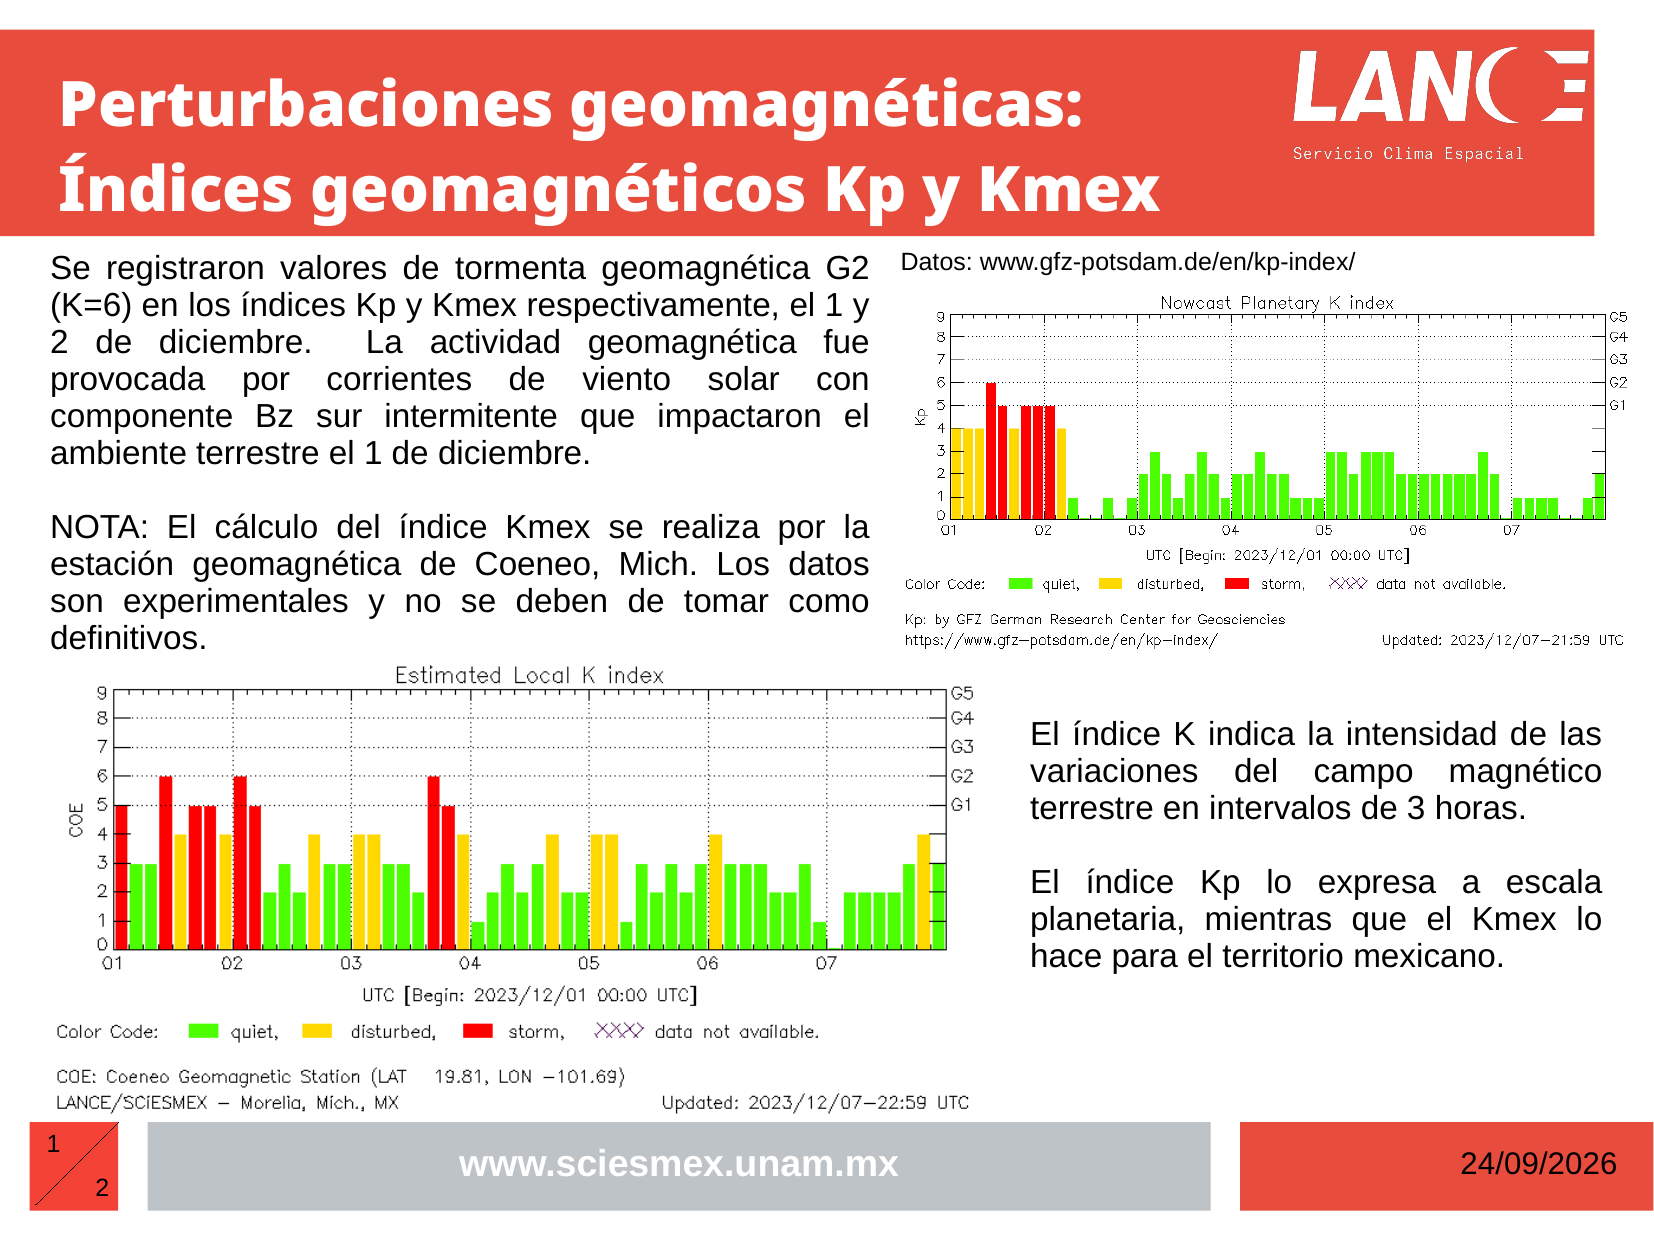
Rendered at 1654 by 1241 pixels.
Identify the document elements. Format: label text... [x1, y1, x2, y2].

text_box Datos: www.gfz-potsdam.de/en/kp-index/ [885, 240, 1654, 284]
text_box www.sciesmex.unam.mx [153, 1122, 1205, 1205]
text_box 2 [35, 1151, 125, 1209]
text_box <número> [31, 1122, 176, 1170]
text_box El índice K indica la intensidad de las variaciones del campo magnético terrestre en intervalos de 3 horas. El índice Kp lo expresa a escala planetaria, mientras que el Kmex lo hace para el territorio mexicano. [1015, 707, 1619, 1052]
picture [47, 277, 1642, 1116]
text_box 07/12/2023 [1424, 1122, 1654, 1205]
picture [1293, 47, 1589, 162]
title Perturbaciones geomagnéticas: Índices geomagnéticos Kp y Kmex [59, 59, 1312, 207]
text_box Se registraron valores de tormenta geomagnética G2 (K=6) en los índices Kp y Kmex respectivamente, el 1 y 2 de diciembre. La actividad geomagnética fue provocada por corrientes de viento solar con componente Bz sur intermitente que impactaron el ambiente terrestre el 1 de diciembre. NOTA: El cálculo del índice Kmex se realiza por la estación geomagnética de Coeneo, Mich. Los datos son experimentales y no se deben de tomar como definitivos. [35, 242, 886, 739]
